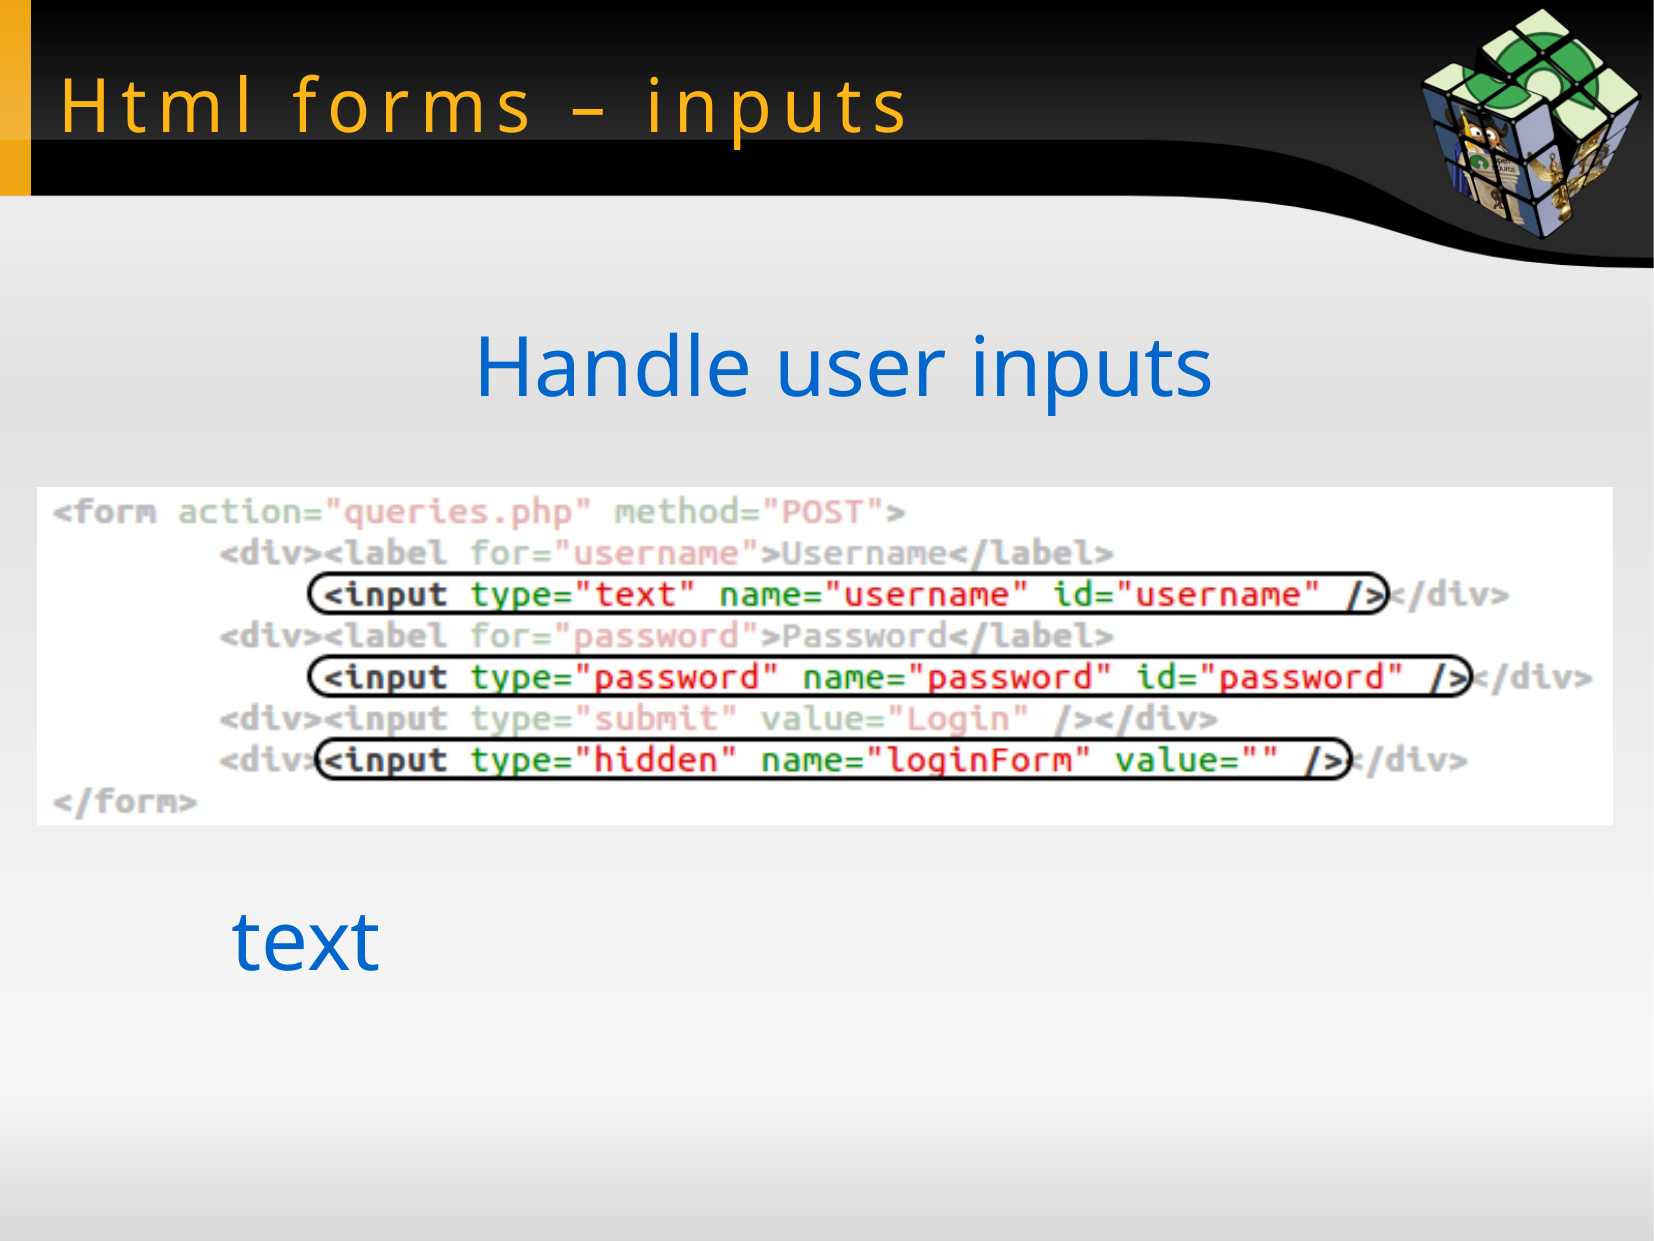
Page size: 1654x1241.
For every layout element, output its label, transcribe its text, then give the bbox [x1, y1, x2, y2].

picture [0, 0, 1654, 1241]
text_box text [217, 874, 403, 983]
text_box Handle user inputs [458, 300, 1195, 409]
title Html forms – inputs [59, 29, 1270, 178]
